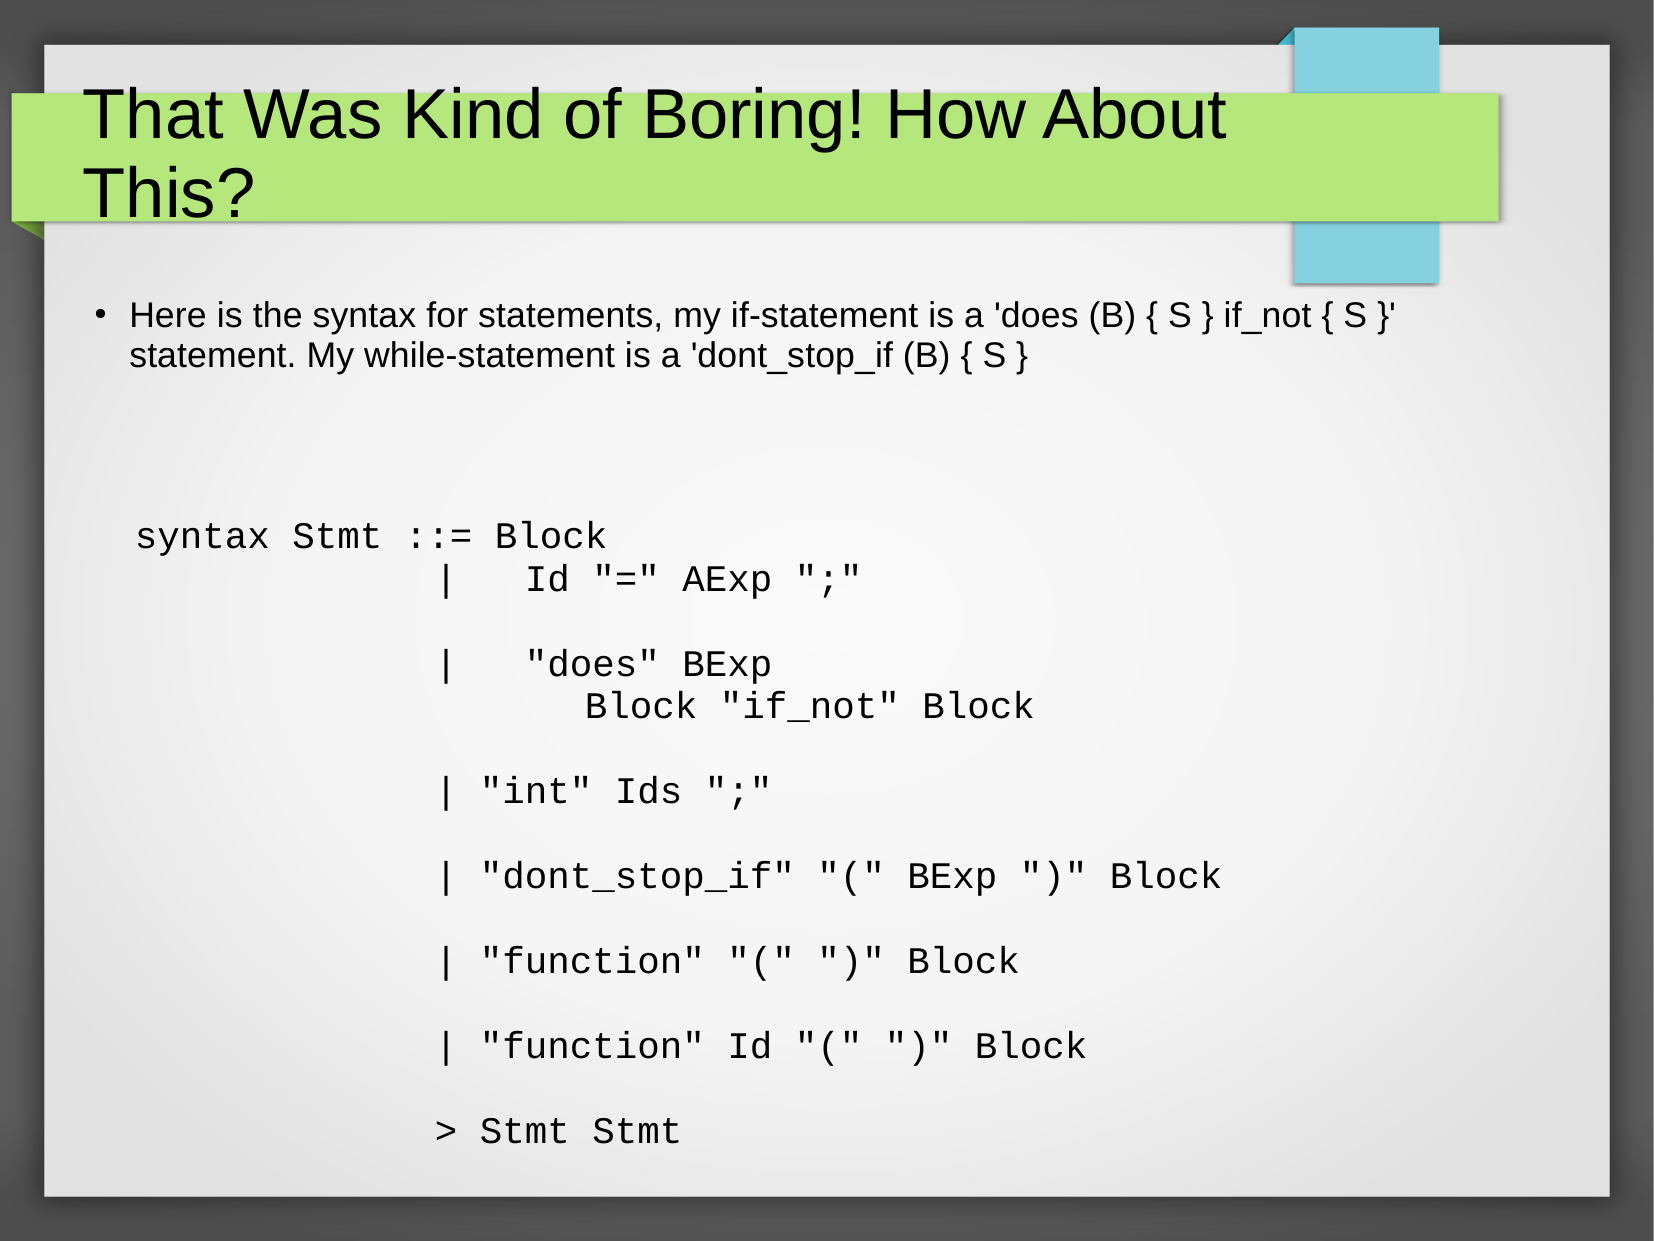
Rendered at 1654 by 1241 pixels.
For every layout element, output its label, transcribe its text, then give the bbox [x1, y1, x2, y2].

list Here is the syntax for statements, my if-statement is a 'does (B) { S } if_not { S }' statement. My while-statement is a 'dont_stop_if (B) { S } [82, 295, 1571, 376]
picture [0, 0, 1654, 1241]
text_box syntax Stmt ::= Block | Id "=" AExp ";" | "does" BExp Block "if_not" Block | "int" Ids ";" | "dont_stop_if" "(" BExp ")" Block | "function" "(" ")" Block | "function" Id "(" ")" Block > Stmt Stmt [120, 510, 1546, 1088]
title That Was Kind of Boring! How About This? [82, 74, 1264, 233]
